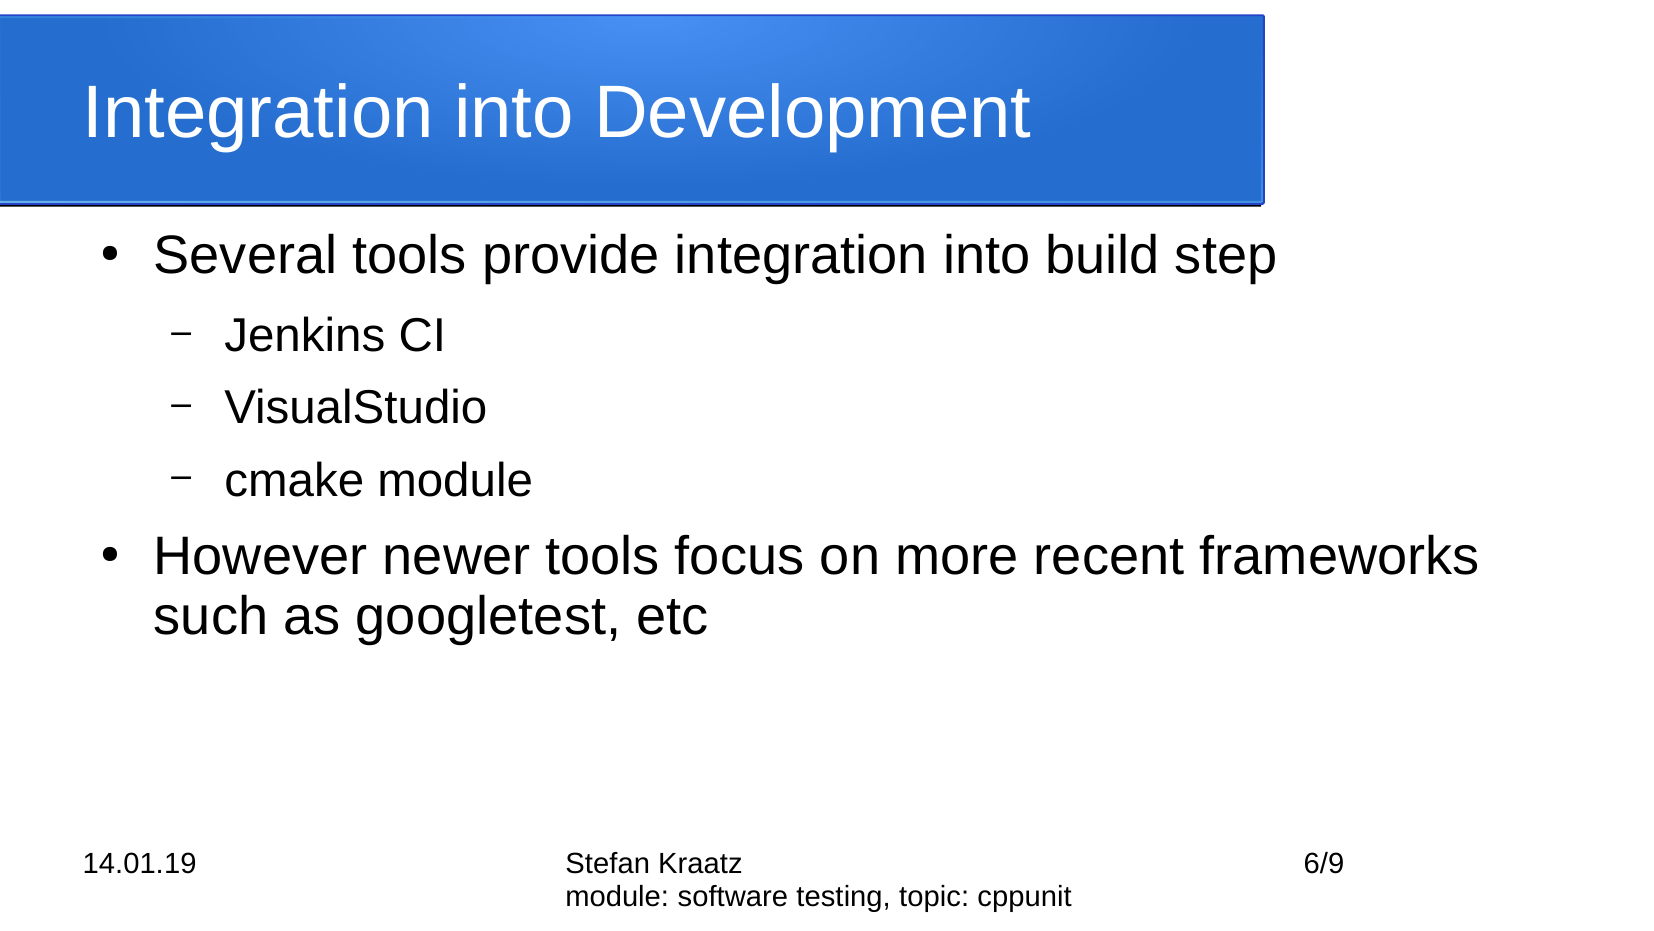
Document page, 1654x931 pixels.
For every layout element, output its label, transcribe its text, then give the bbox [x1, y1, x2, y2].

list Several tools provide integration into build step Jenkins CI VisualStudio cmake module However newer tools focus on more recent frameworks such as googletest, etc [82, 224, 1571, 764]
title Integration into Development [82, 35, 1235, 189]
